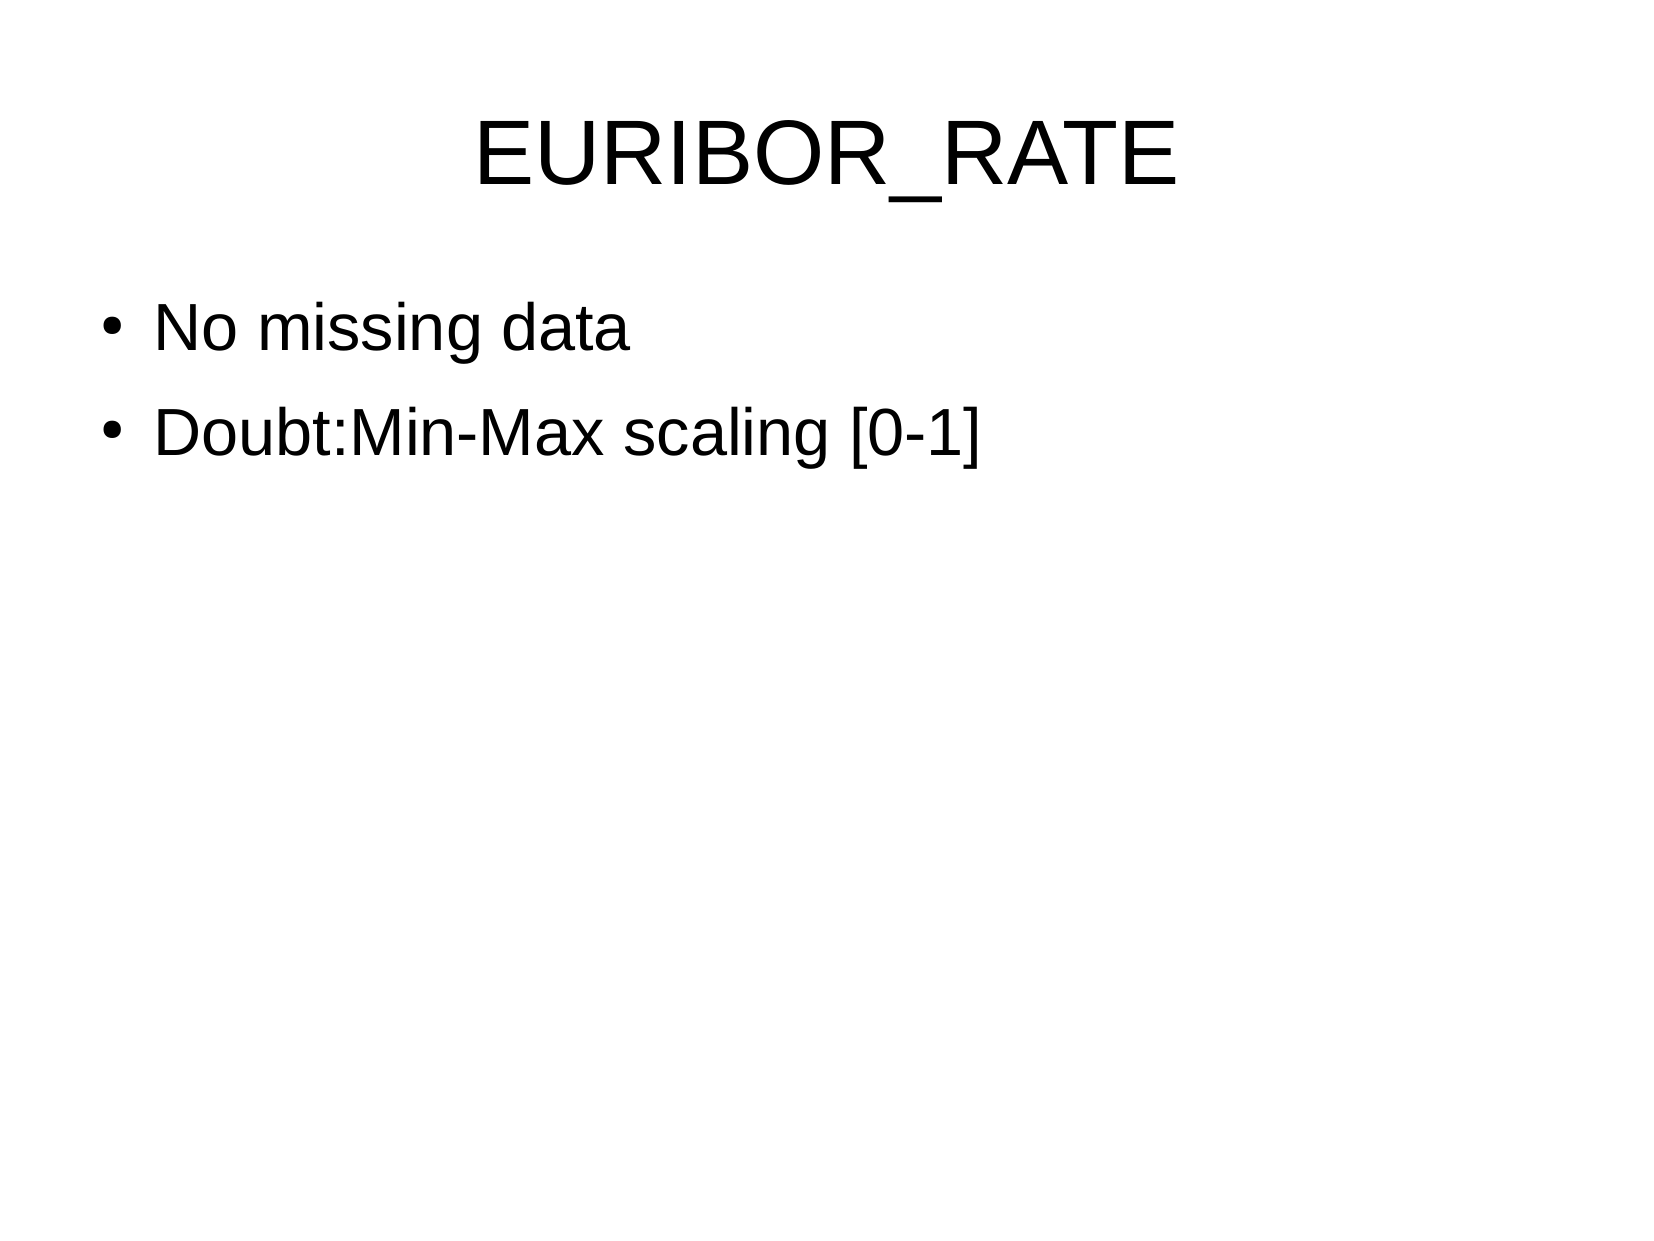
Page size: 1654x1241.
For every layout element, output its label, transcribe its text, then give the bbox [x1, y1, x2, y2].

list No missing data Doubt:Min-Max scaling [0-1] [82, 290, 1571, 1010]
title EURIBOR_RATE [82, 49, 1571, 257]
